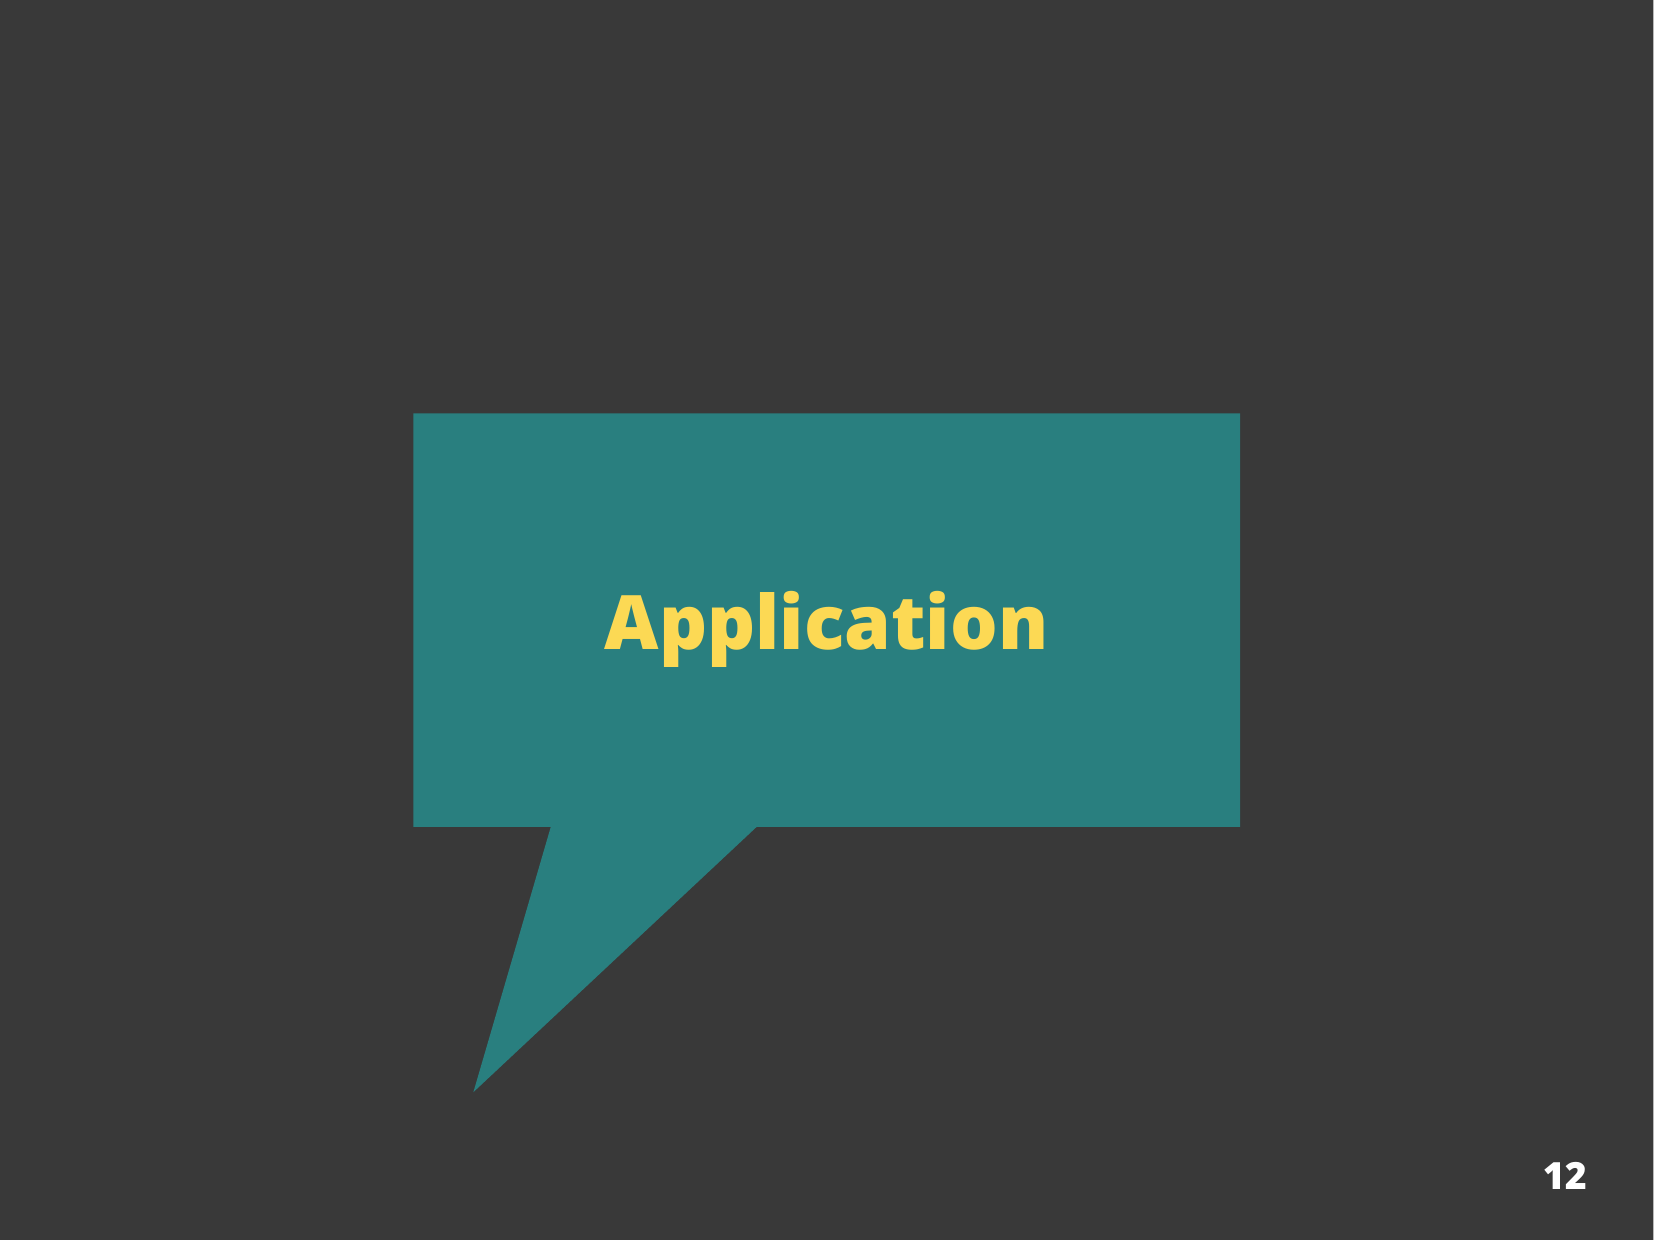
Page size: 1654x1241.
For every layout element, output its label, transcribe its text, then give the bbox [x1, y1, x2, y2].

title Application [442, 442, 1211, 798]
